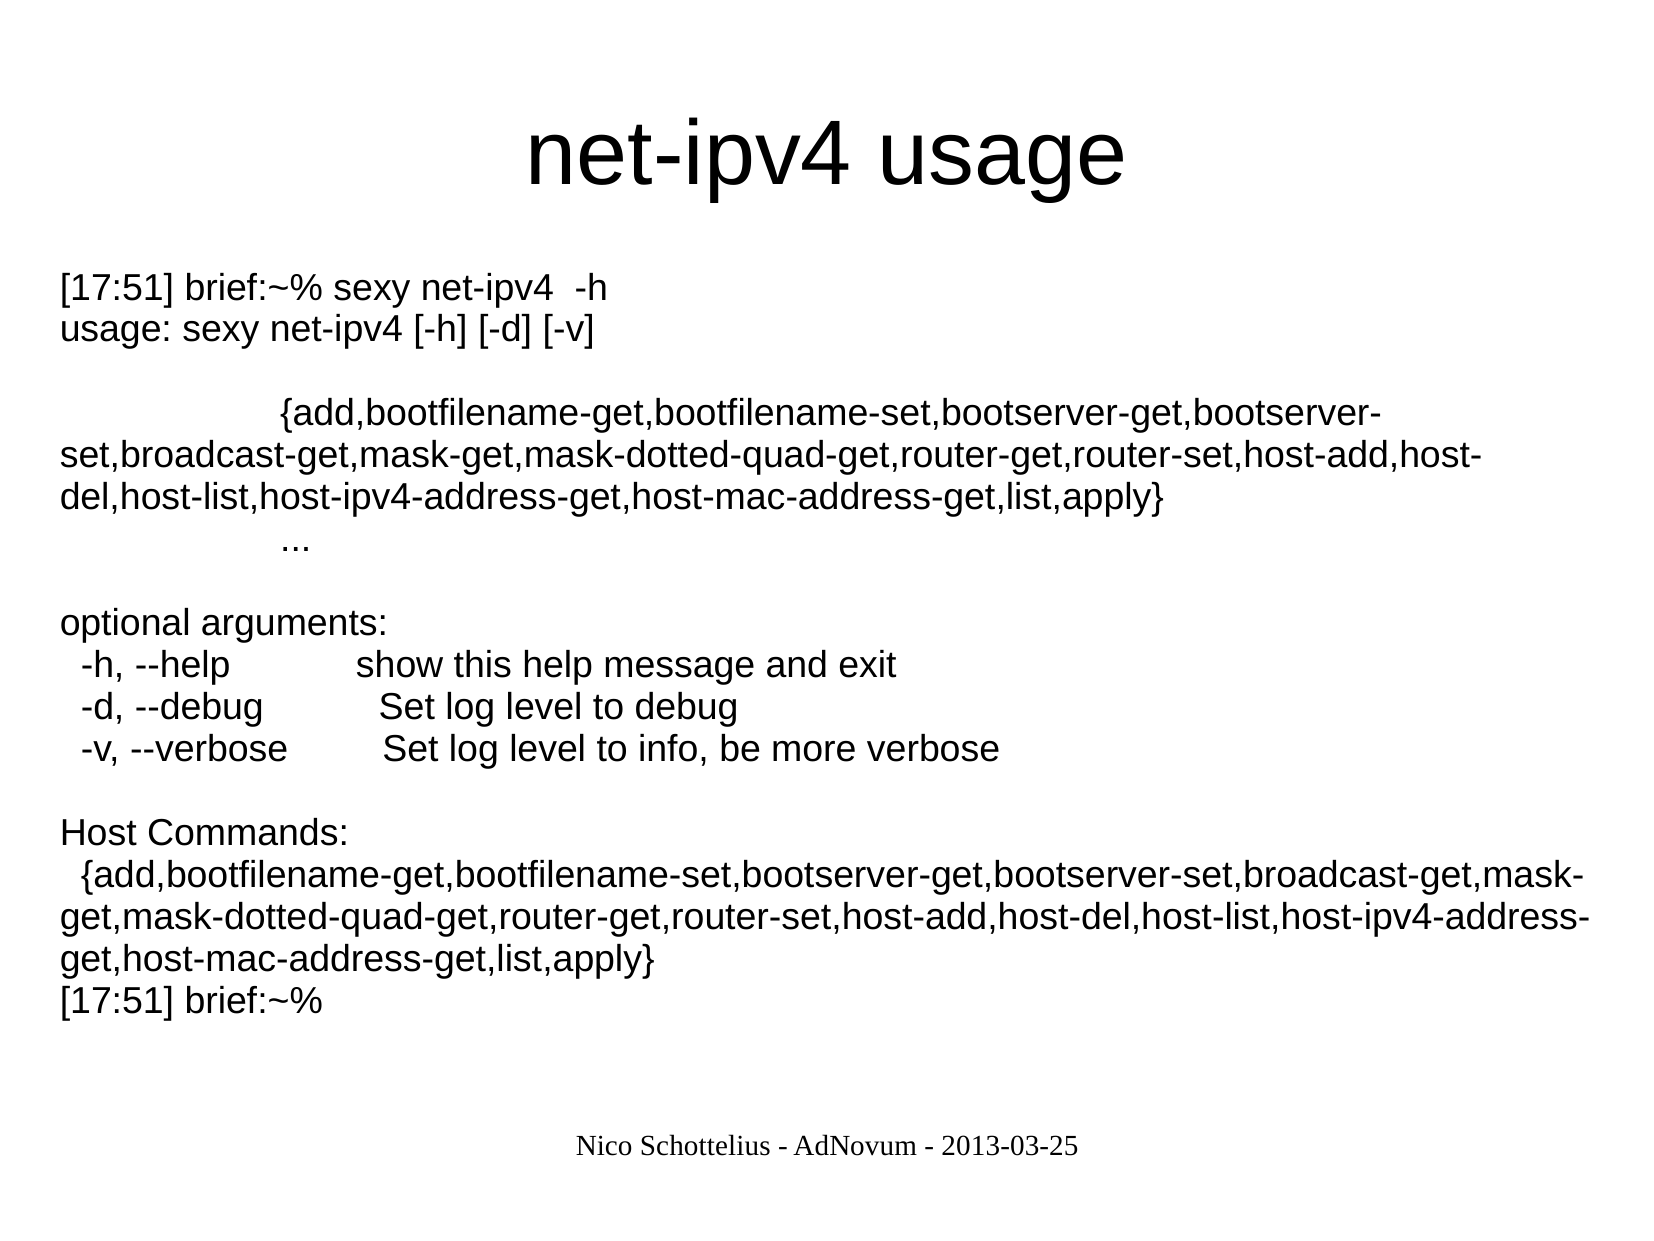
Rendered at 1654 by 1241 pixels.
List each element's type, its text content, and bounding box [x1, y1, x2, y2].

text_box [17:51] brief:~% sexy net-ipv4 -h usage: sexy net-ipv4 [-h] [-d] [-v] {add,bootfilename-get,bootfilename-set,bootserver-get,bootserver-set,broadcast-get,mask-get,mask-dotted-quad-get,router-get,router-set,host-add,host-del,host-list,host-ipv4-address-get,host-mac-address-get,list,apply} ... optional arguments: -h, --help show this help message and exit -d, --debug Set log level to debug -v, --verbose Set log level to info, be more verbose Host Commands: {add,bootfilename-get,bootfilename-set,bootserver-get,bootserver-set,broadcast-get,mask-get,mask-dotted-quad-get,router-get,router-set,host-add,host-del,host-list,host-ipv4-address-get,host-mac-address-get,list,apply} [17:51] brief:~% [45, 258, 1631, 1111]
title net-ipv4 usage [82, 49, 1571, 257]
